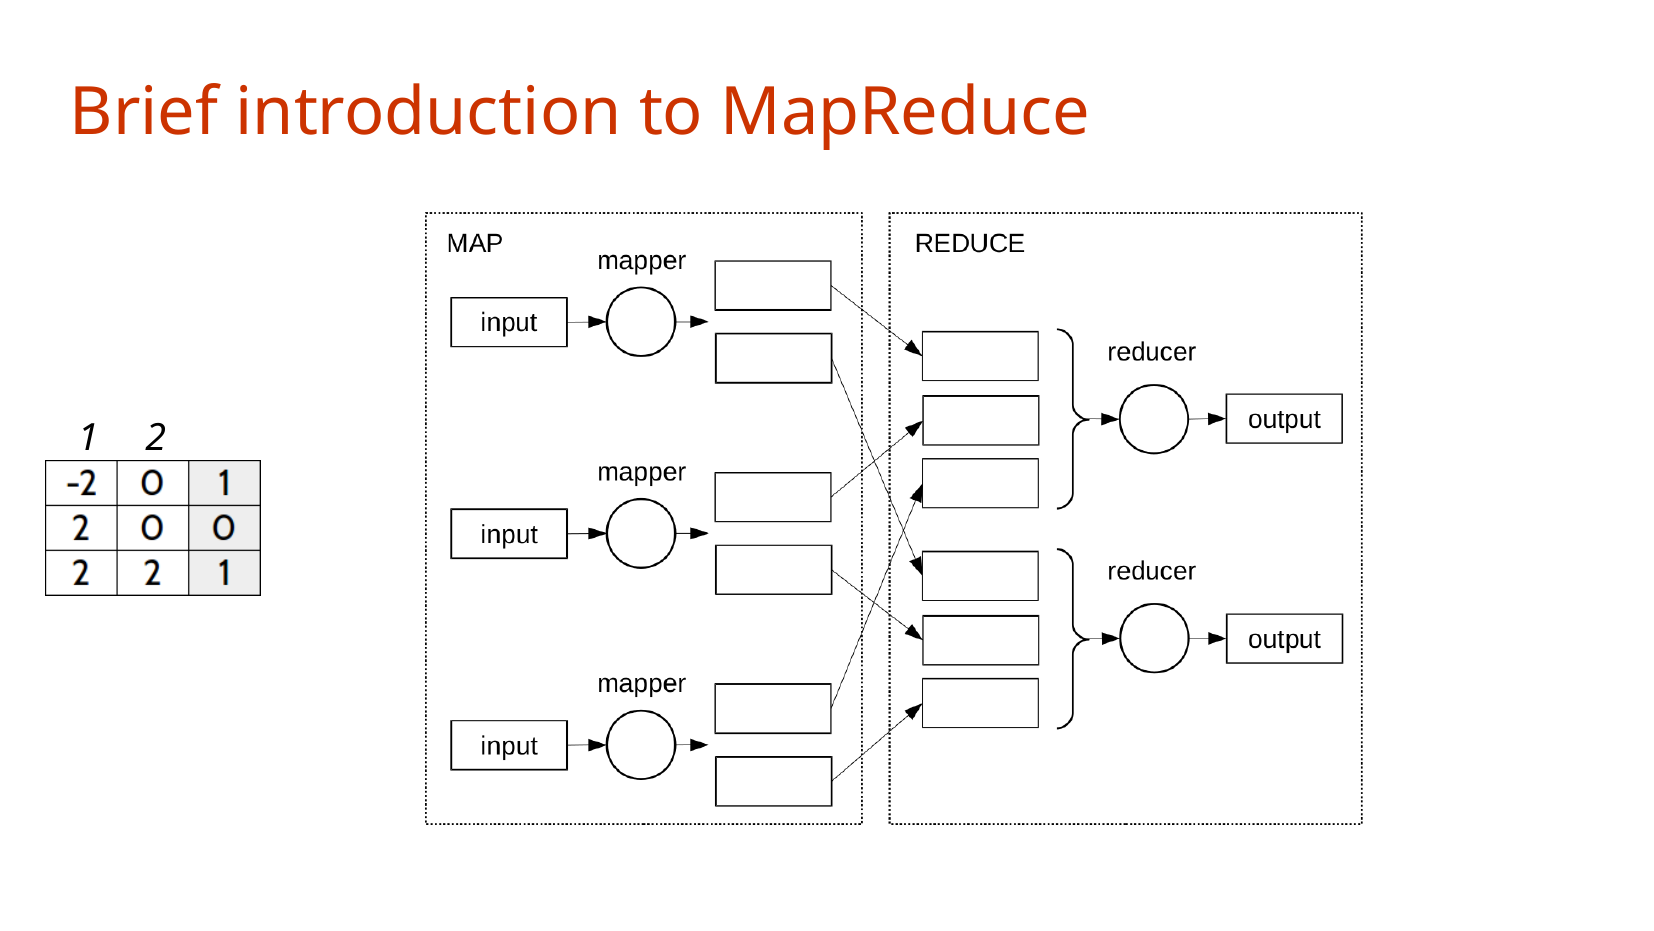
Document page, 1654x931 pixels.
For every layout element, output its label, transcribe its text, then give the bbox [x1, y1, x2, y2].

text_box Brief introduction to MapReduce [54, 55, 994, 152]
picture [45, 460, 261, 596]
text_box 1 [63, 403, 106, 464]
picture [422, 209, 1365, 827]
text_box 2 [130, 403, 179, 464]
